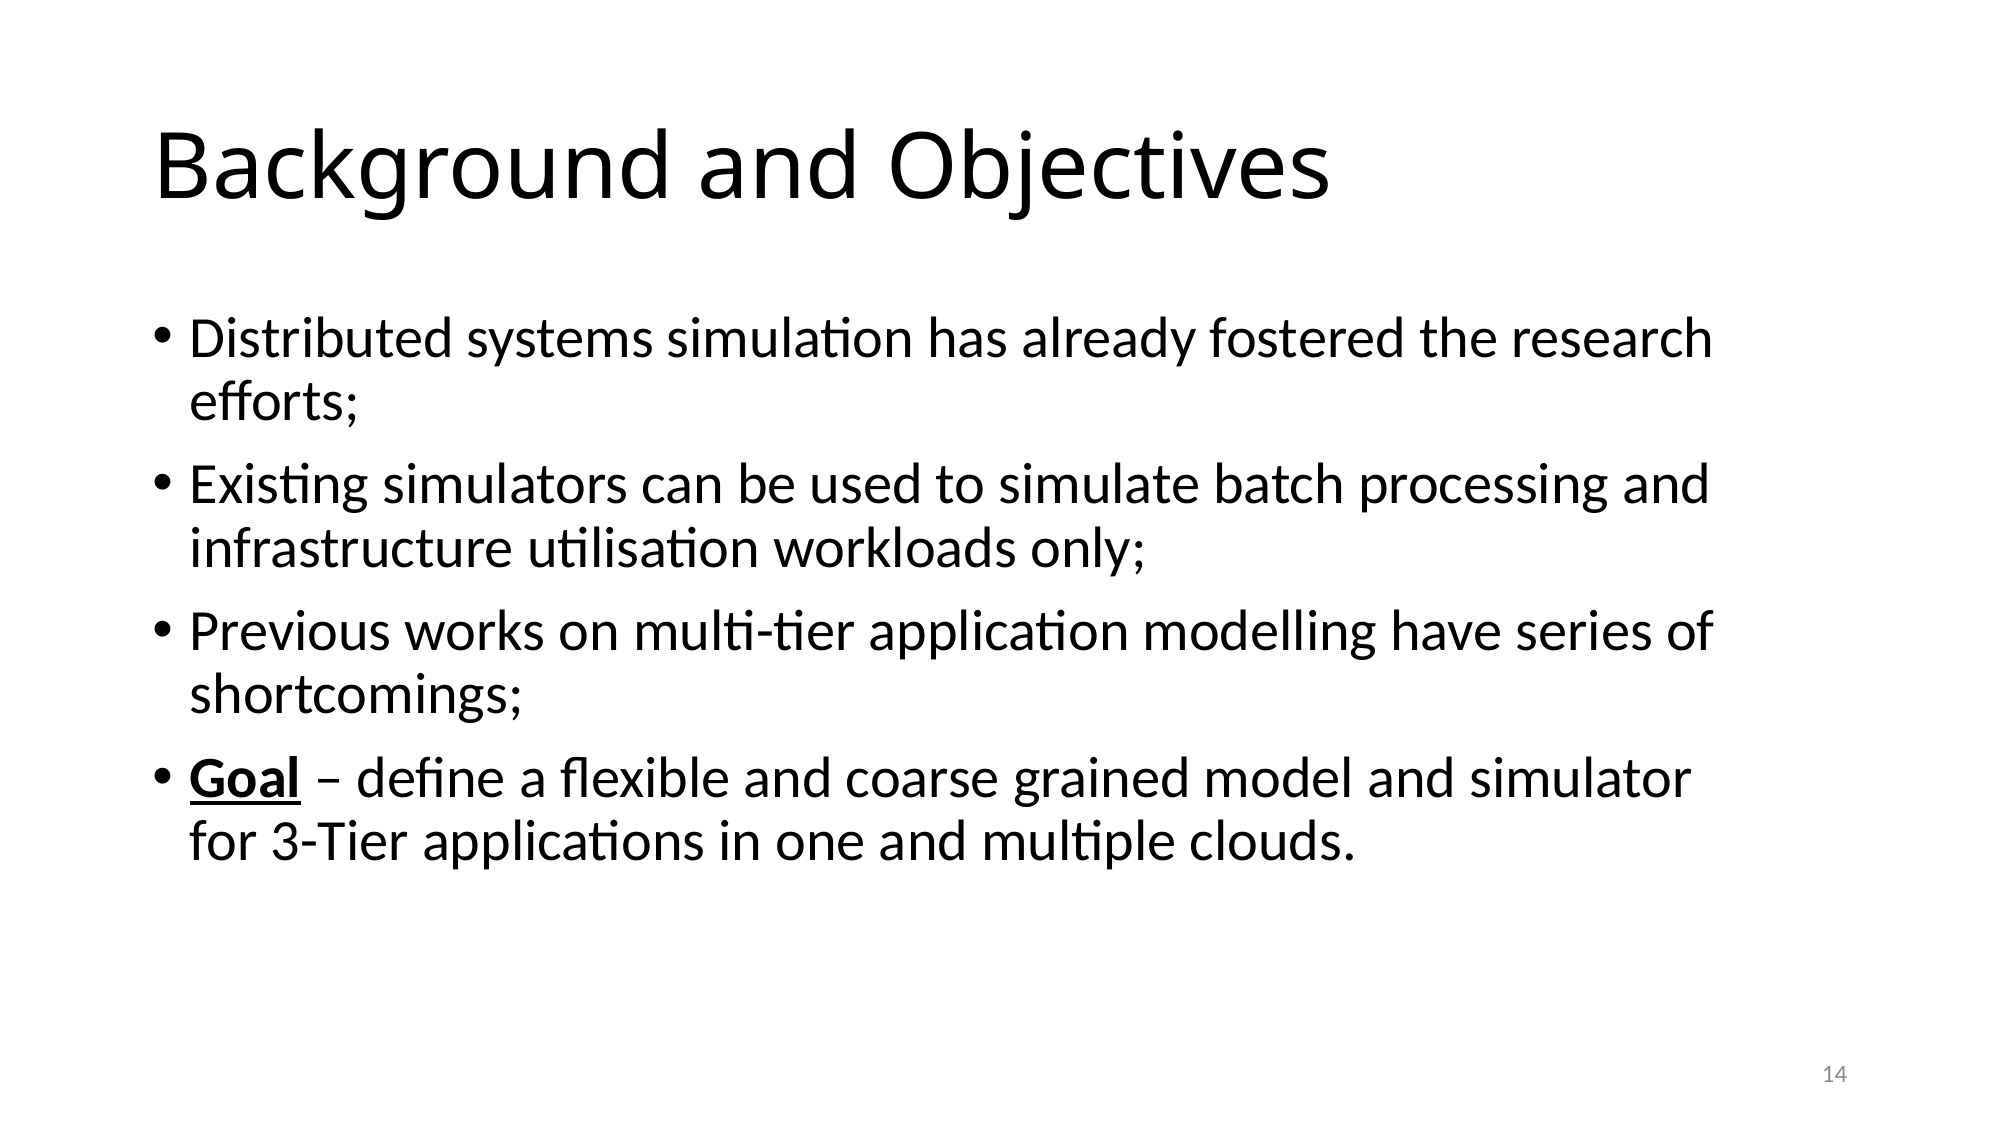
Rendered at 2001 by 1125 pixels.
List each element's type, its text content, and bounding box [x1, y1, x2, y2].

slide_number <number> [1412, 1042, 1863, 1103]
title Background and Objectives [137, 59, 1863, 278]
list Distributed systems simulation has already fostered the research efforts; Existing simulators can be used to simulate batch processing and infrastructure utilisation workloads only; Previous works on multi-tier application modelling have series of shortcomings; Goal – define a flexible and coarse grained model and simulator for 3-Tier applications in one and multiple clouds. [137, 299, 1767, 1014]
